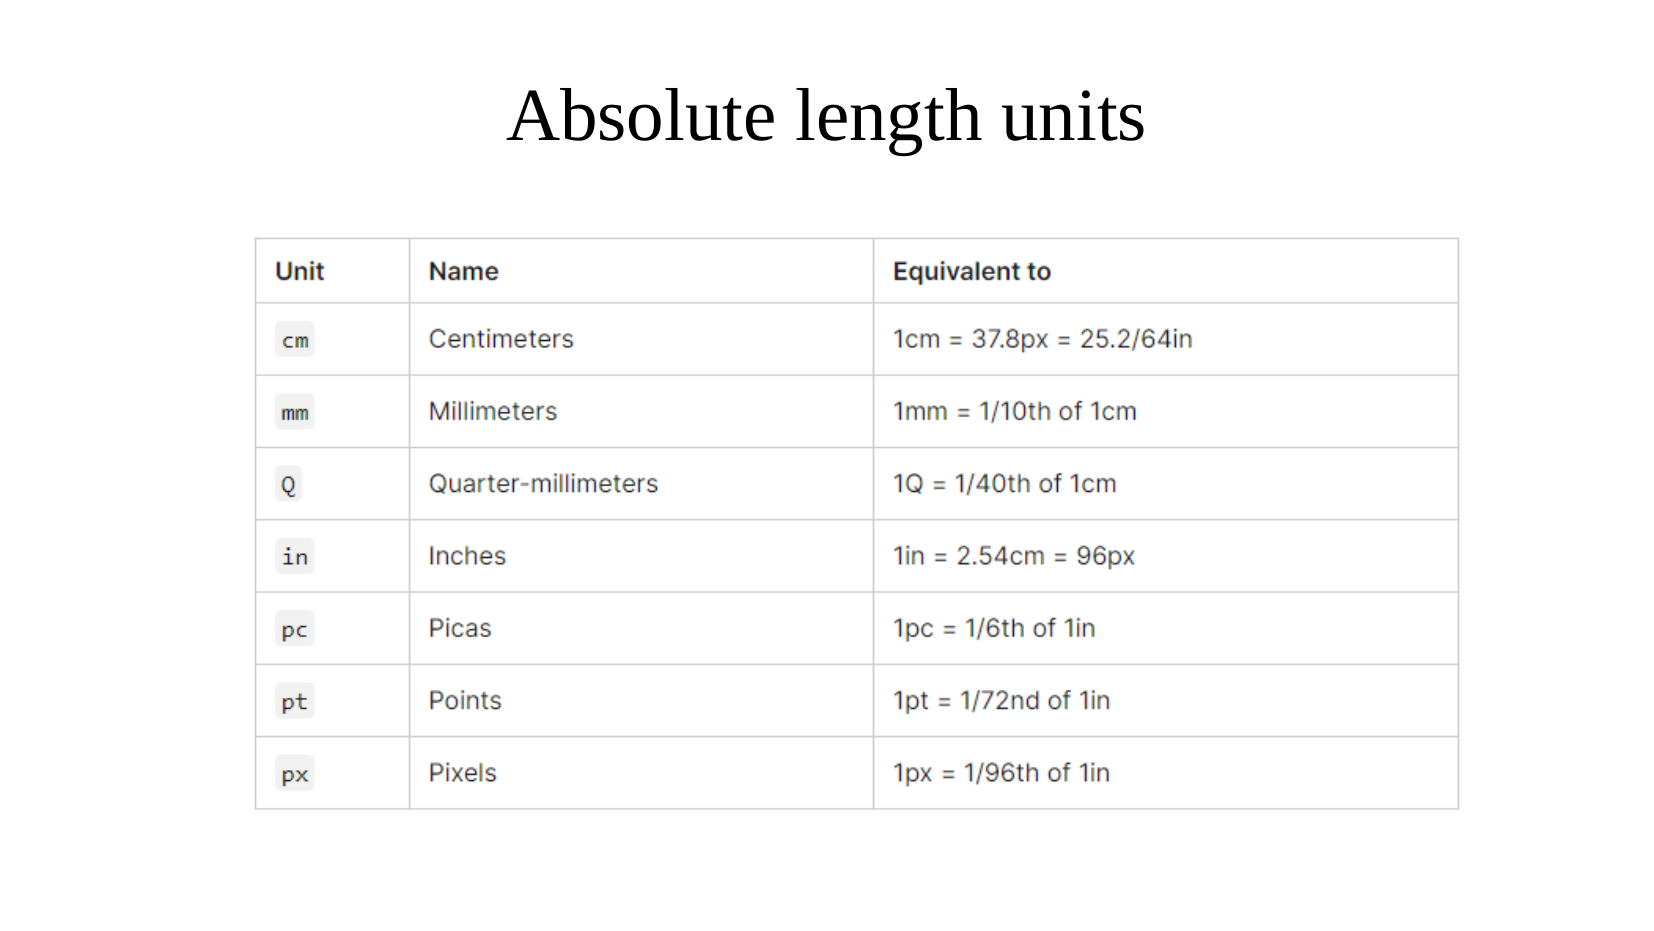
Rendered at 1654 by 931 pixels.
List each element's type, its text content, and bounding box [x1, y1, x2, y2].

picture [244, 219, 1480, 832]
title Absolute length units [82, 37, 1571, 193]
